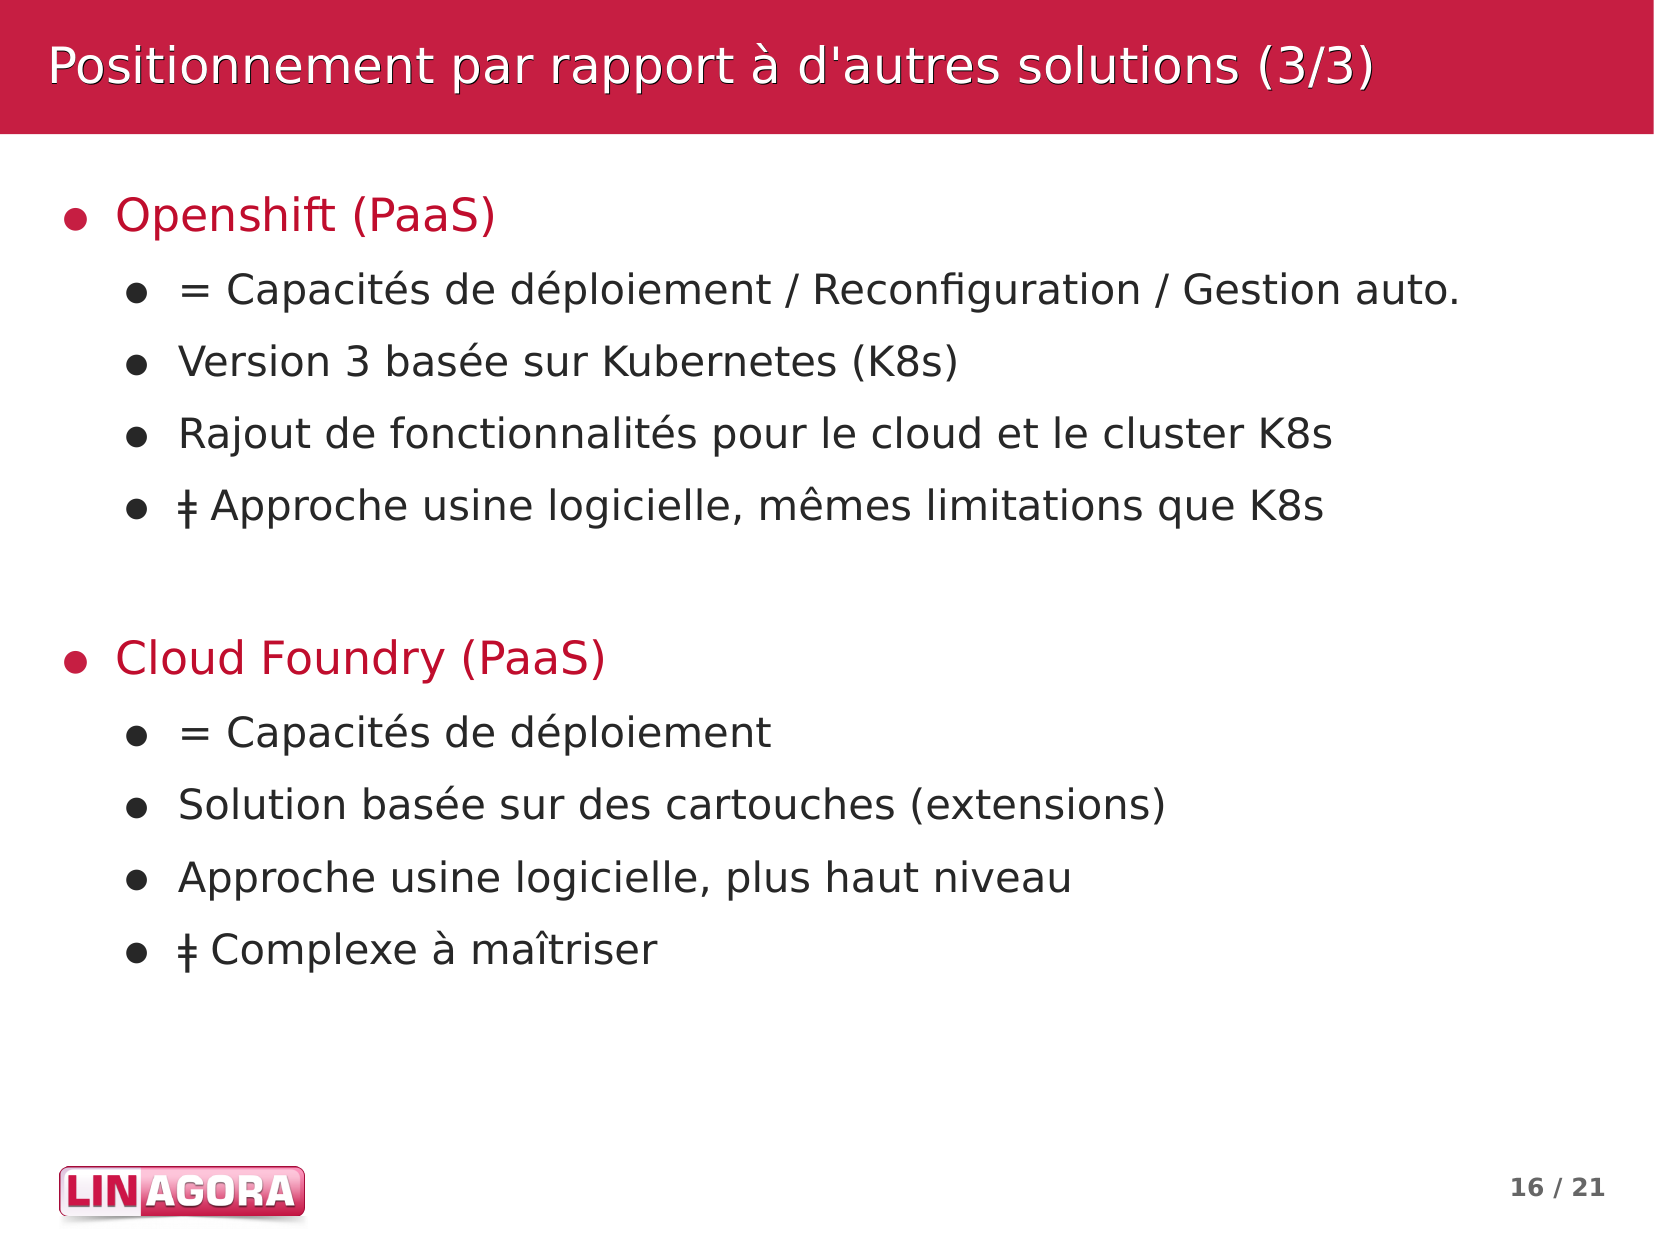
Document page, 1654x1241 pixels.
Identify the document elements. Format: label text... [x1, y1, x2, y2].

picture [59, 1166, 308, 1229]
list Openshift (PaaS) = Capacités de déploiement / Reconfiguration / Gestion auto. Version 3 basée sur Kubernetes (K8s) Rajout de fonctionnalités pour le cloud et le cluster K8s ǂ Approche usine logicielle, mêmes limitations que K8s Cloud Foundry (PaaS) = Capacités de déploiement Solution basée sur des cartouches (extensions) Approche usine logicielle, plus haut niveau ǂ Complexe à maîtriser [45, 188, 1606, 1134]
title Positionnement par rapport à d'autres solutions (3/3) [47, 7, 1624, 126]
